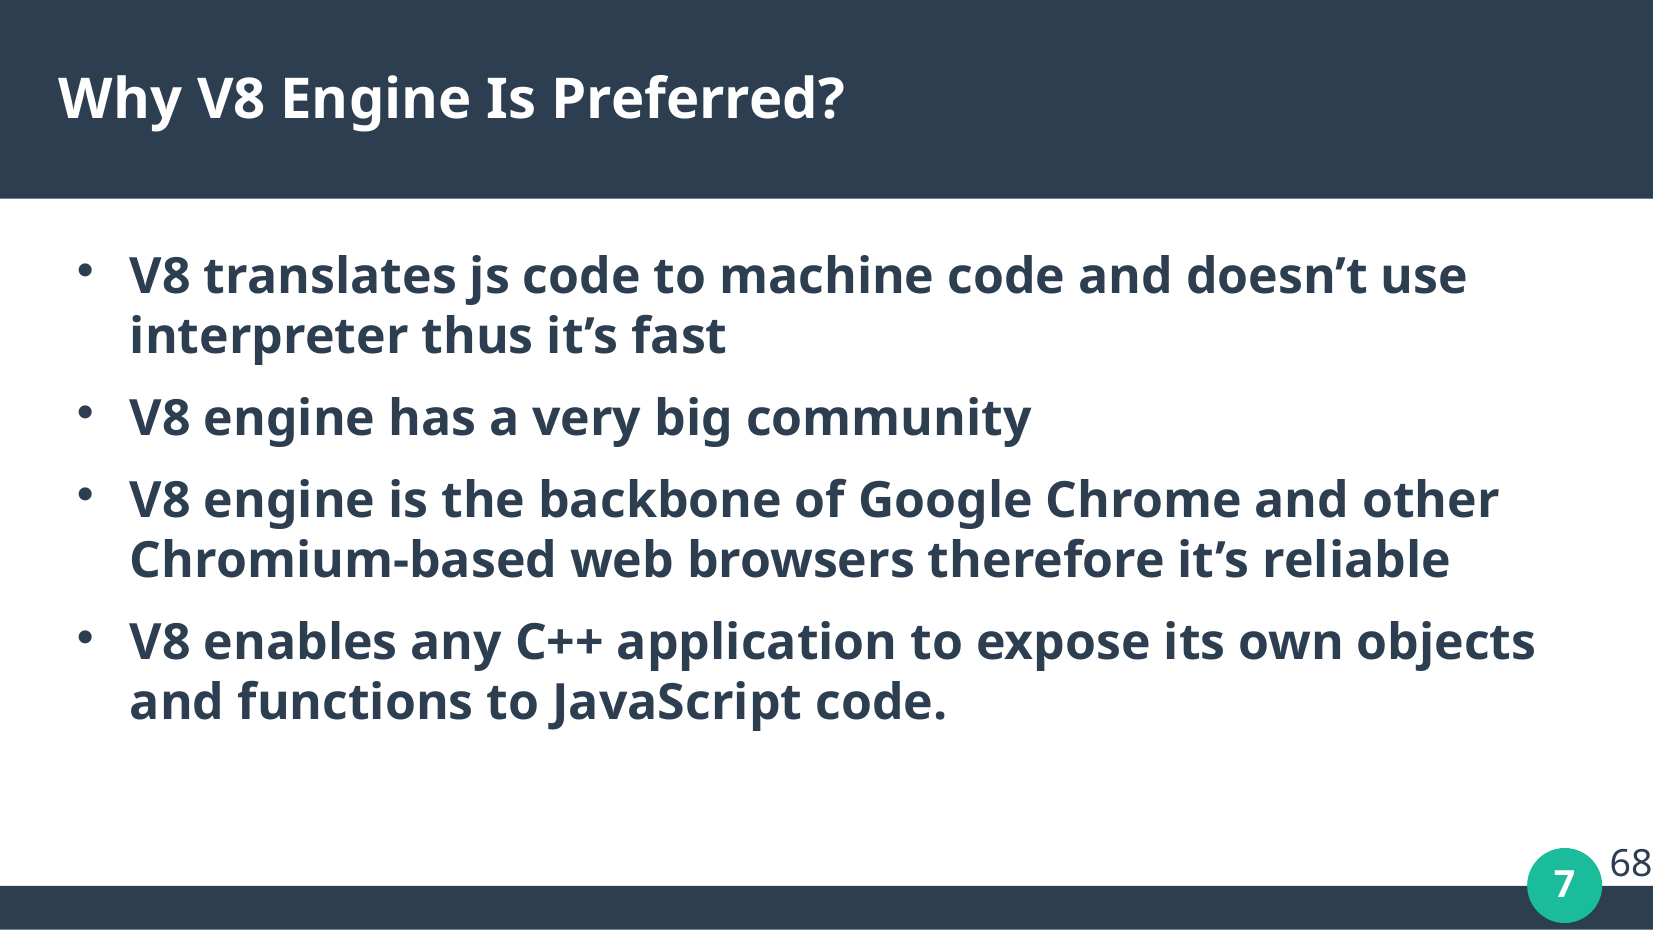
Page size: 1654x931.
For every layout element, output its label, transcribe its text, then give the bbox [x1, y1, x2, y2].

list V8 translates js code to machine code and doesn’t use interpreter thus it’s fast V8 engine has a very big community V8 engine is the backbone of Google Chrome and other Chromium-based web browsers therefore it’s reliable V8 enables any C++ application to expose its own objects and functions to JavaScript code. [59, 243, 1594, 864]
text_box 68 [1588, 830, 1654, 899]
title Why V8 Engine Is Preferred? [59, 37, 1594, 155]
